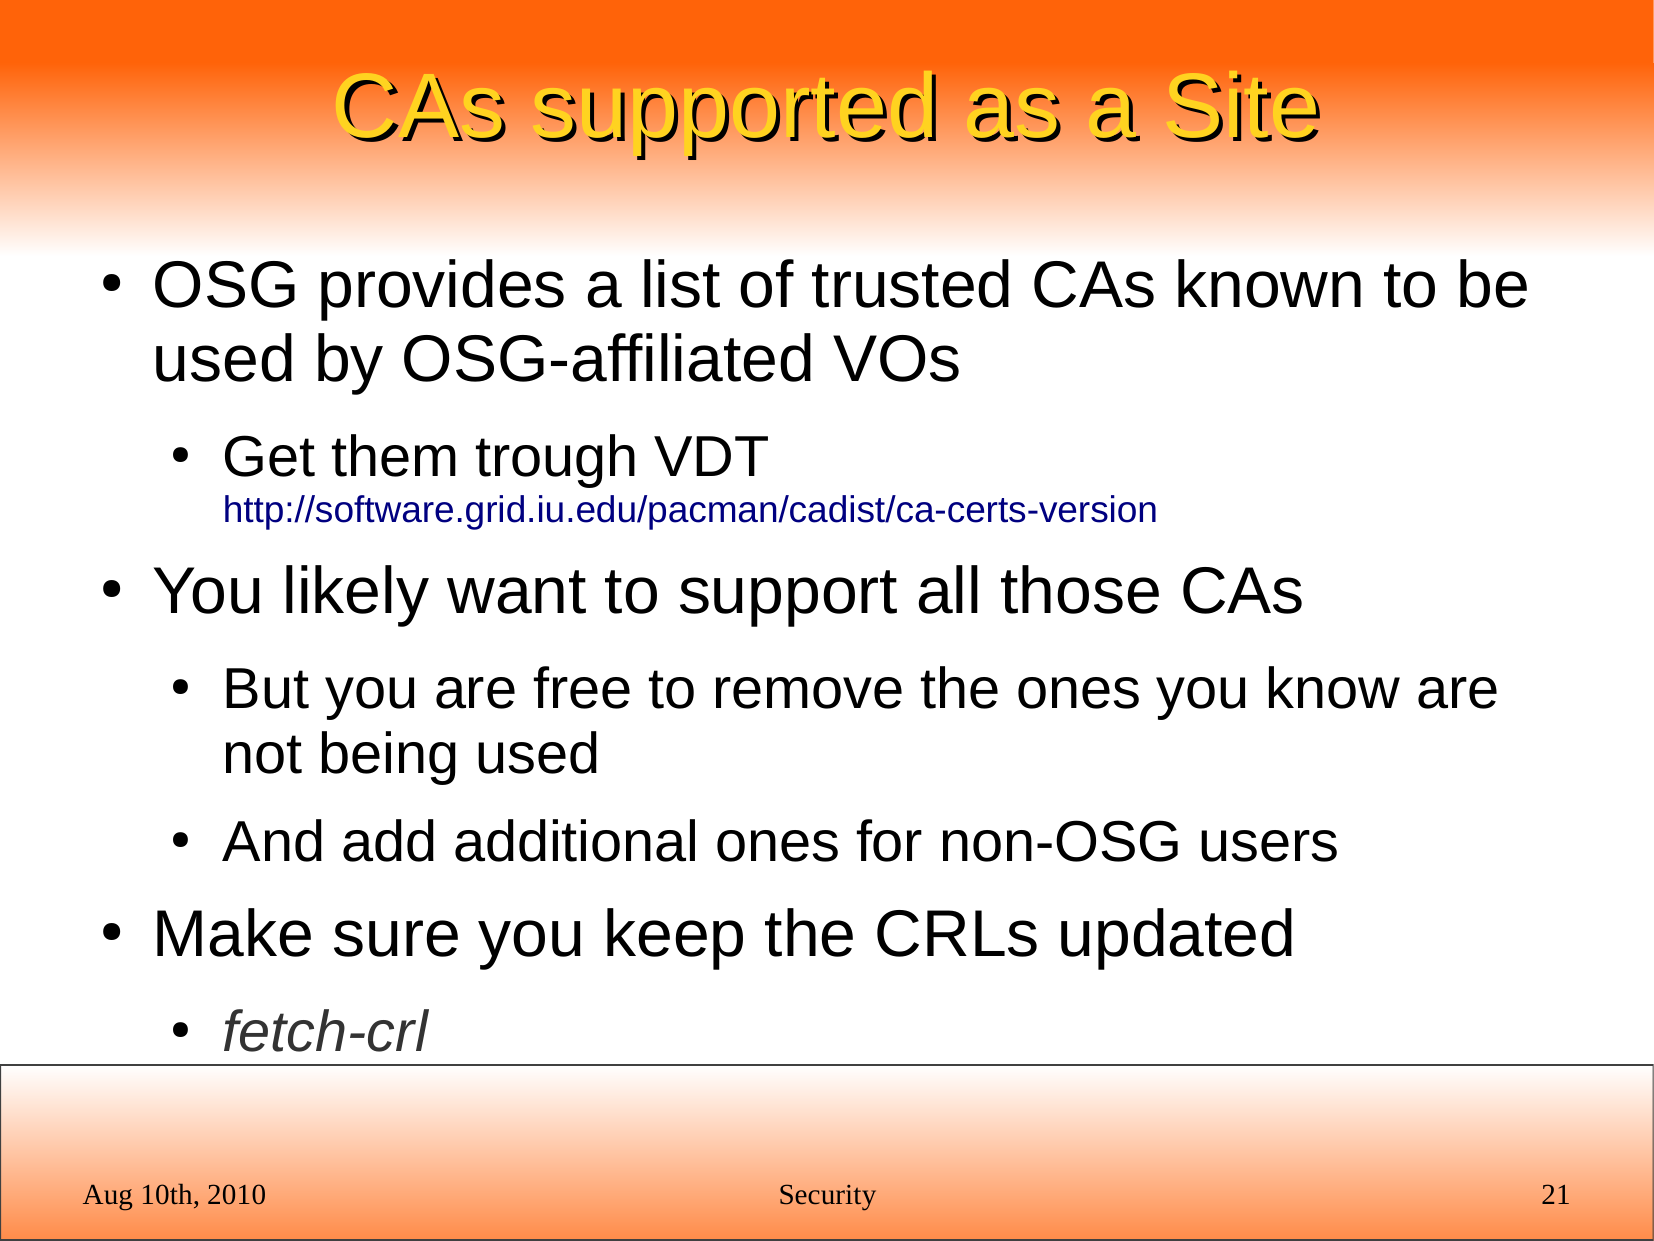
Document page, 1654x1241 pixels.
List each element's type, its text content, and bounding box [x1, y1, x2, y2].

list OSG provides a list of trusted CAs known to be used by OSG-affiliated VOs Get them trough VDT http://software.grid.iu.edu/pacman/cadist/ca-certs-version You likely want to support all those CAs But you are free to remove the ones you know are not being used And add additional ones for non-OSG users Make sure you keep the CRLs updated fetch-crl [82, 247, 1571, 1067]
title CAs supported as a Site [82, 9, 1571, 202]
